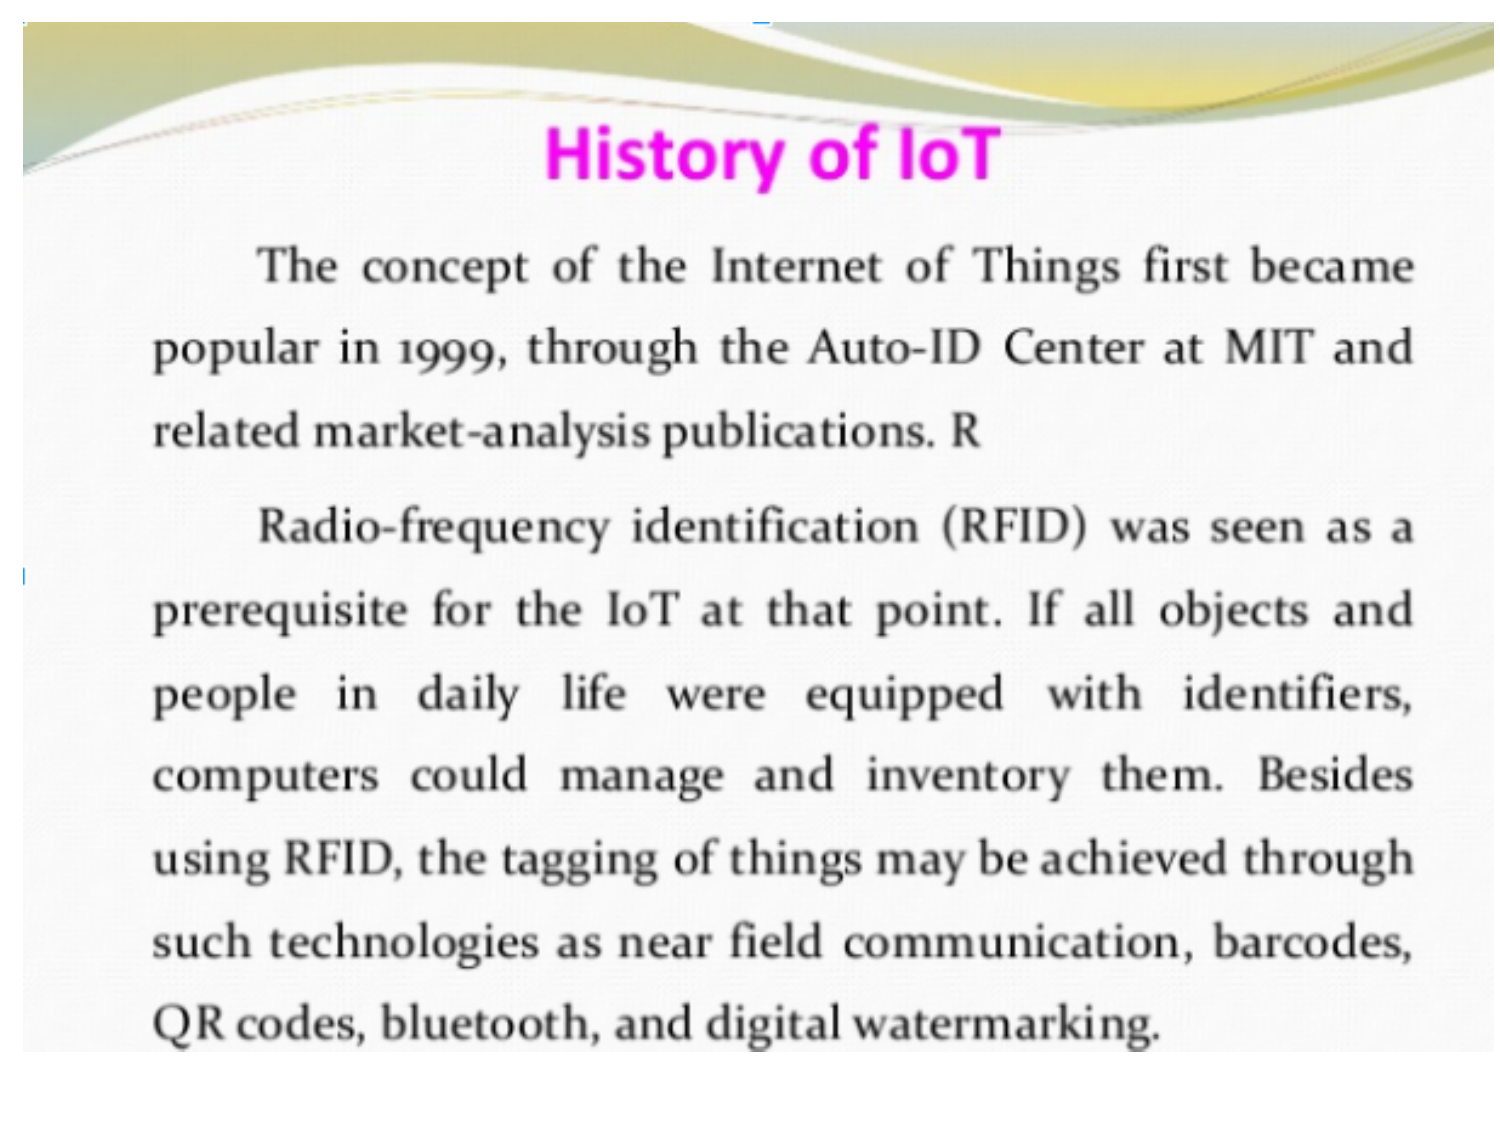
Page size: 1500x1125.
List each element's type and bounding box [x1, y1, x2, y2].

picture [23, 22, 1494, 1052]
